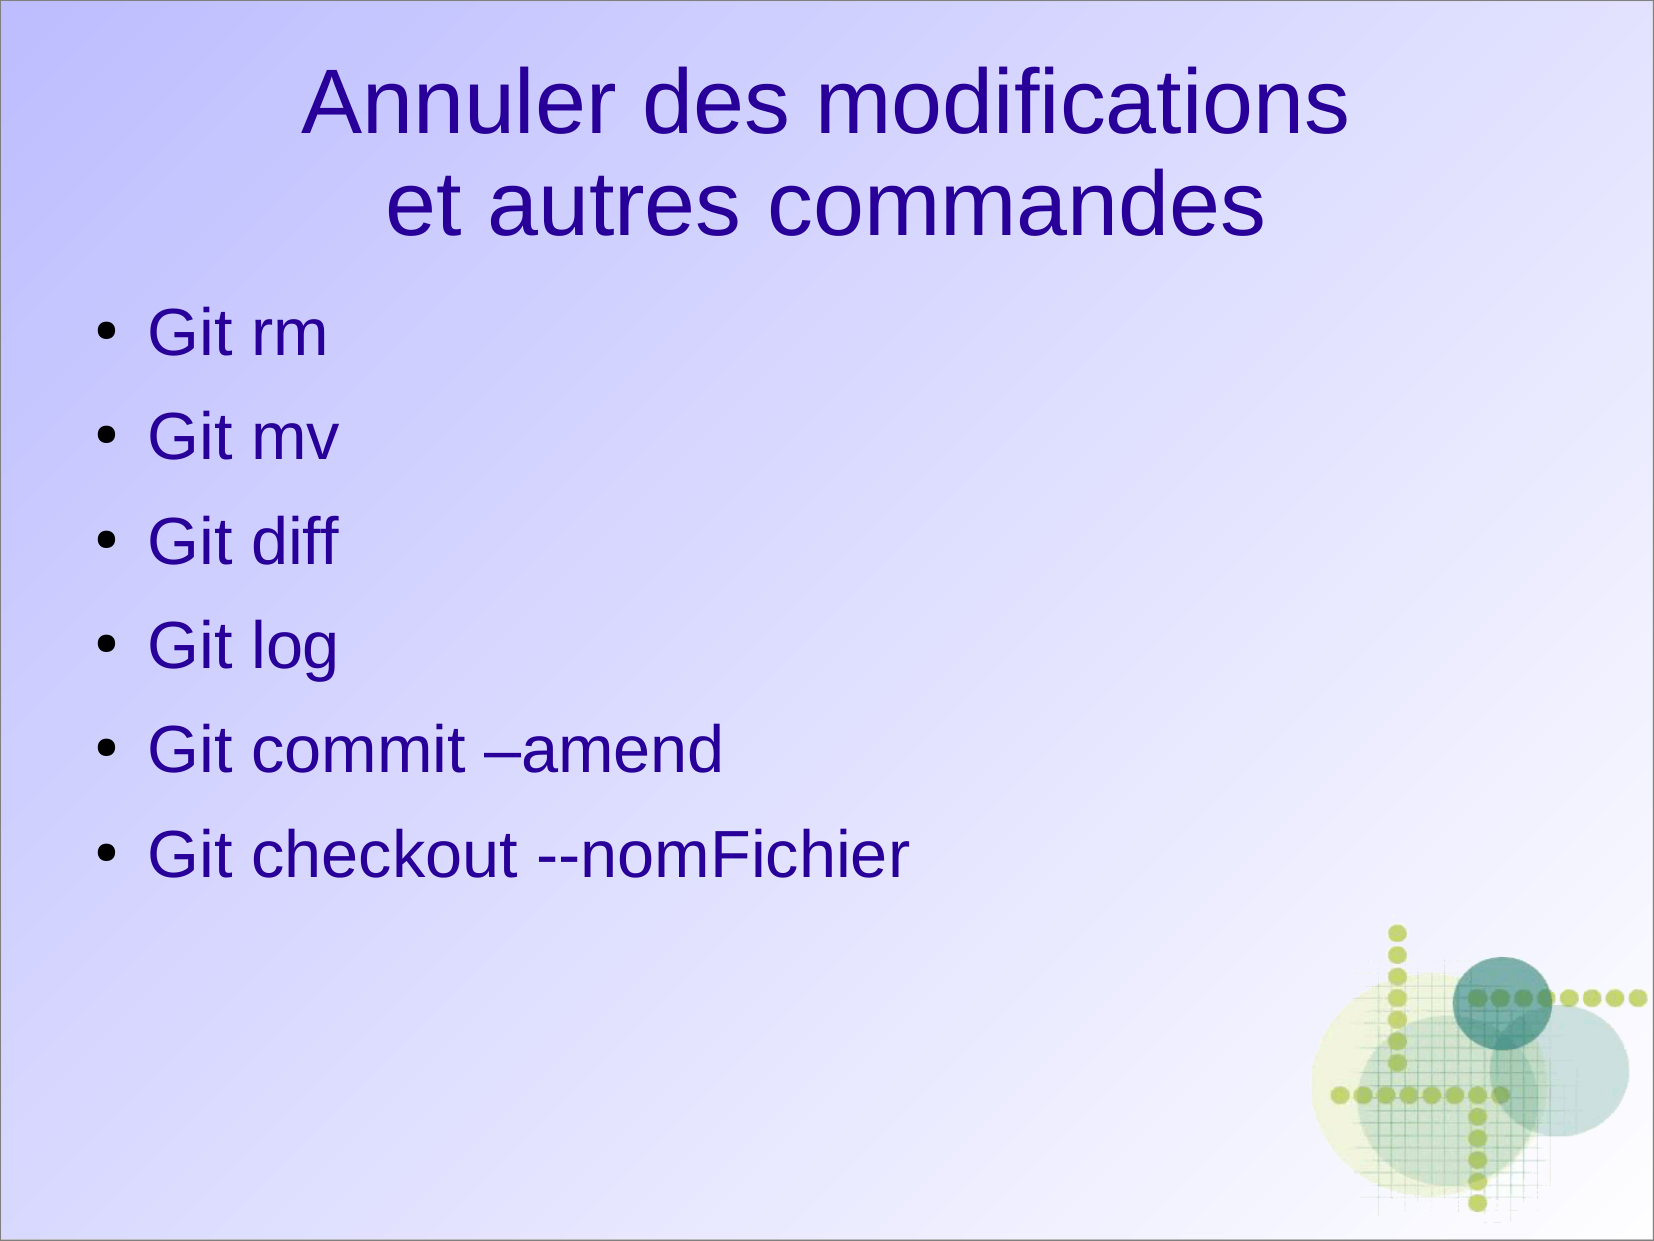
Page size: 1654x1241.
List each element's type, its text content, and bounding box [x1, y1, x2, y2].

picture [1299, 915, 1654, 1241]
title Annuler des modifications et autres commandes [82, 49, 1571, 257]
list Git rm Git mv Git diff Git log Git commit –amend Git checkout --nomFichier [76, 295, 1565, 1015]
